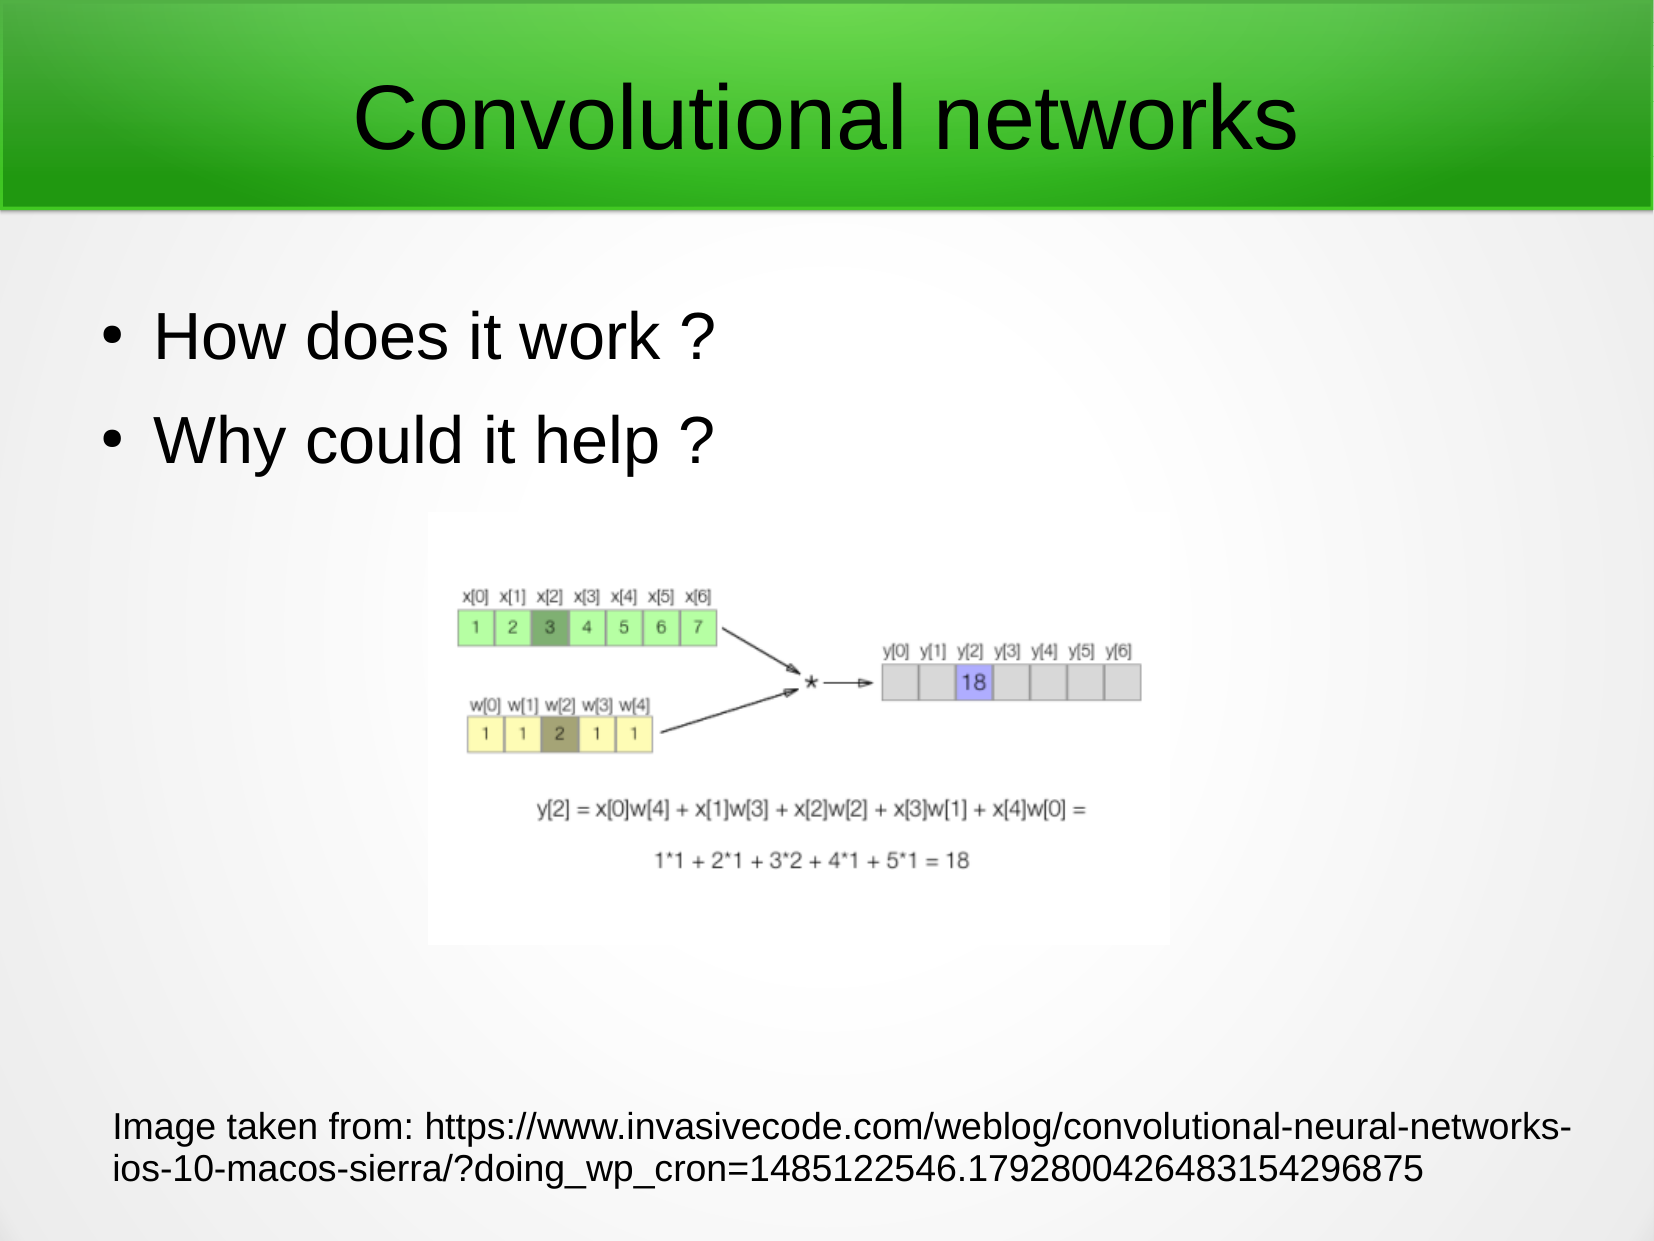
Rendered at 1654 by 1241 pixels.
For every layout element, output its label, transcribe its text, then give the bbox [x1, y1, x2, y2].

list How does it work ? Why could it help ? [82, 299, 1571, 1019]
picture [428, 512, 1170, 945]
text_box Image taken from: https://www.invasivecode.com/weblog/convolutional-neural-networks-ios-10-macos-sierra/?doing_wp_cron=1485122546.1792800426483154296875 [97, 1098, 1595, 1198]
title Convolutional networks [82, 47, 1571, 189]
